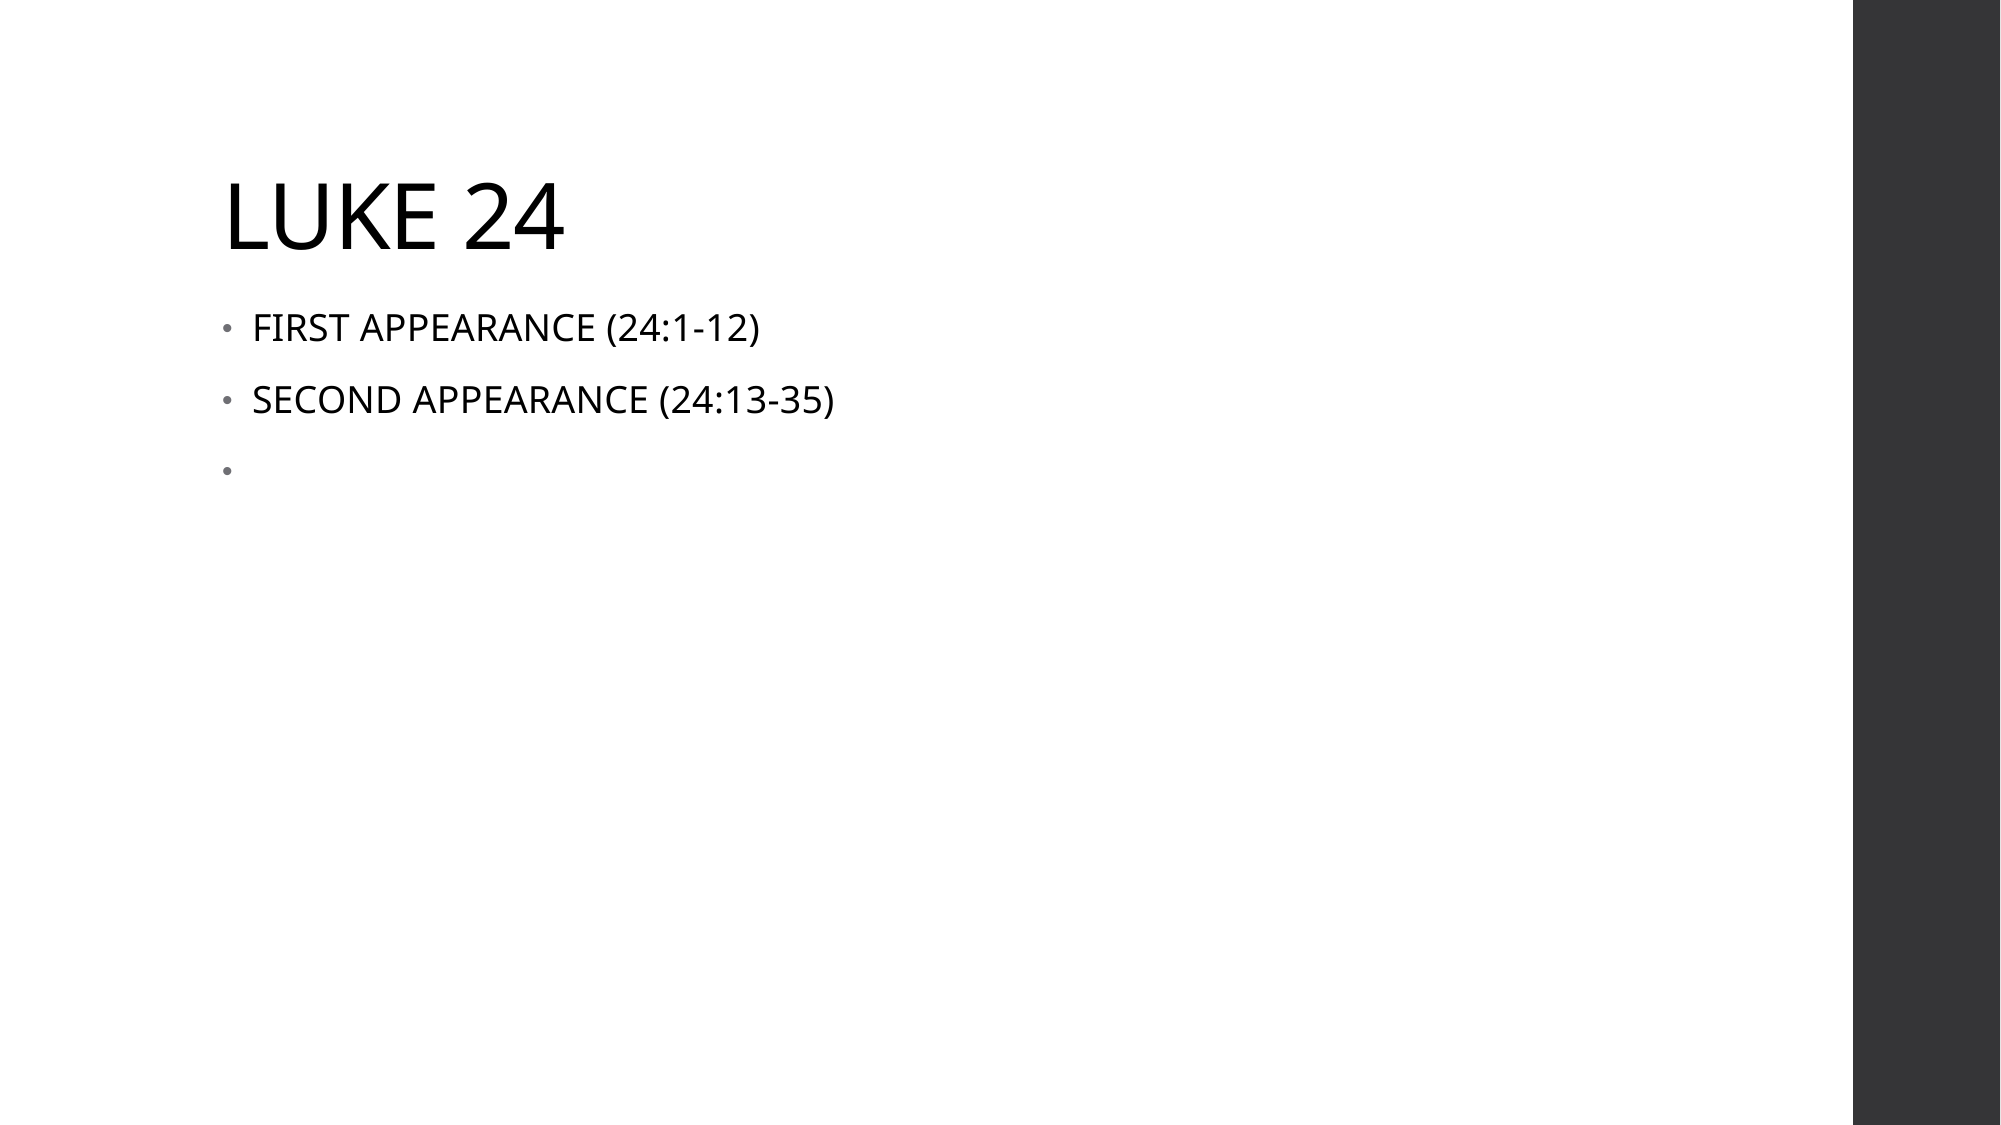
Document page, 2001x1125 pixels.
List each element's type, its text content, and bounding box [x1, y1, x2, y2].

title LUKE 24 [206, 60, 1797, 278]
list FIRST APPEARANCE (24:1-12) SECOND APPEARANCE (24:13-35) [206, 299, 1617, 1014]
